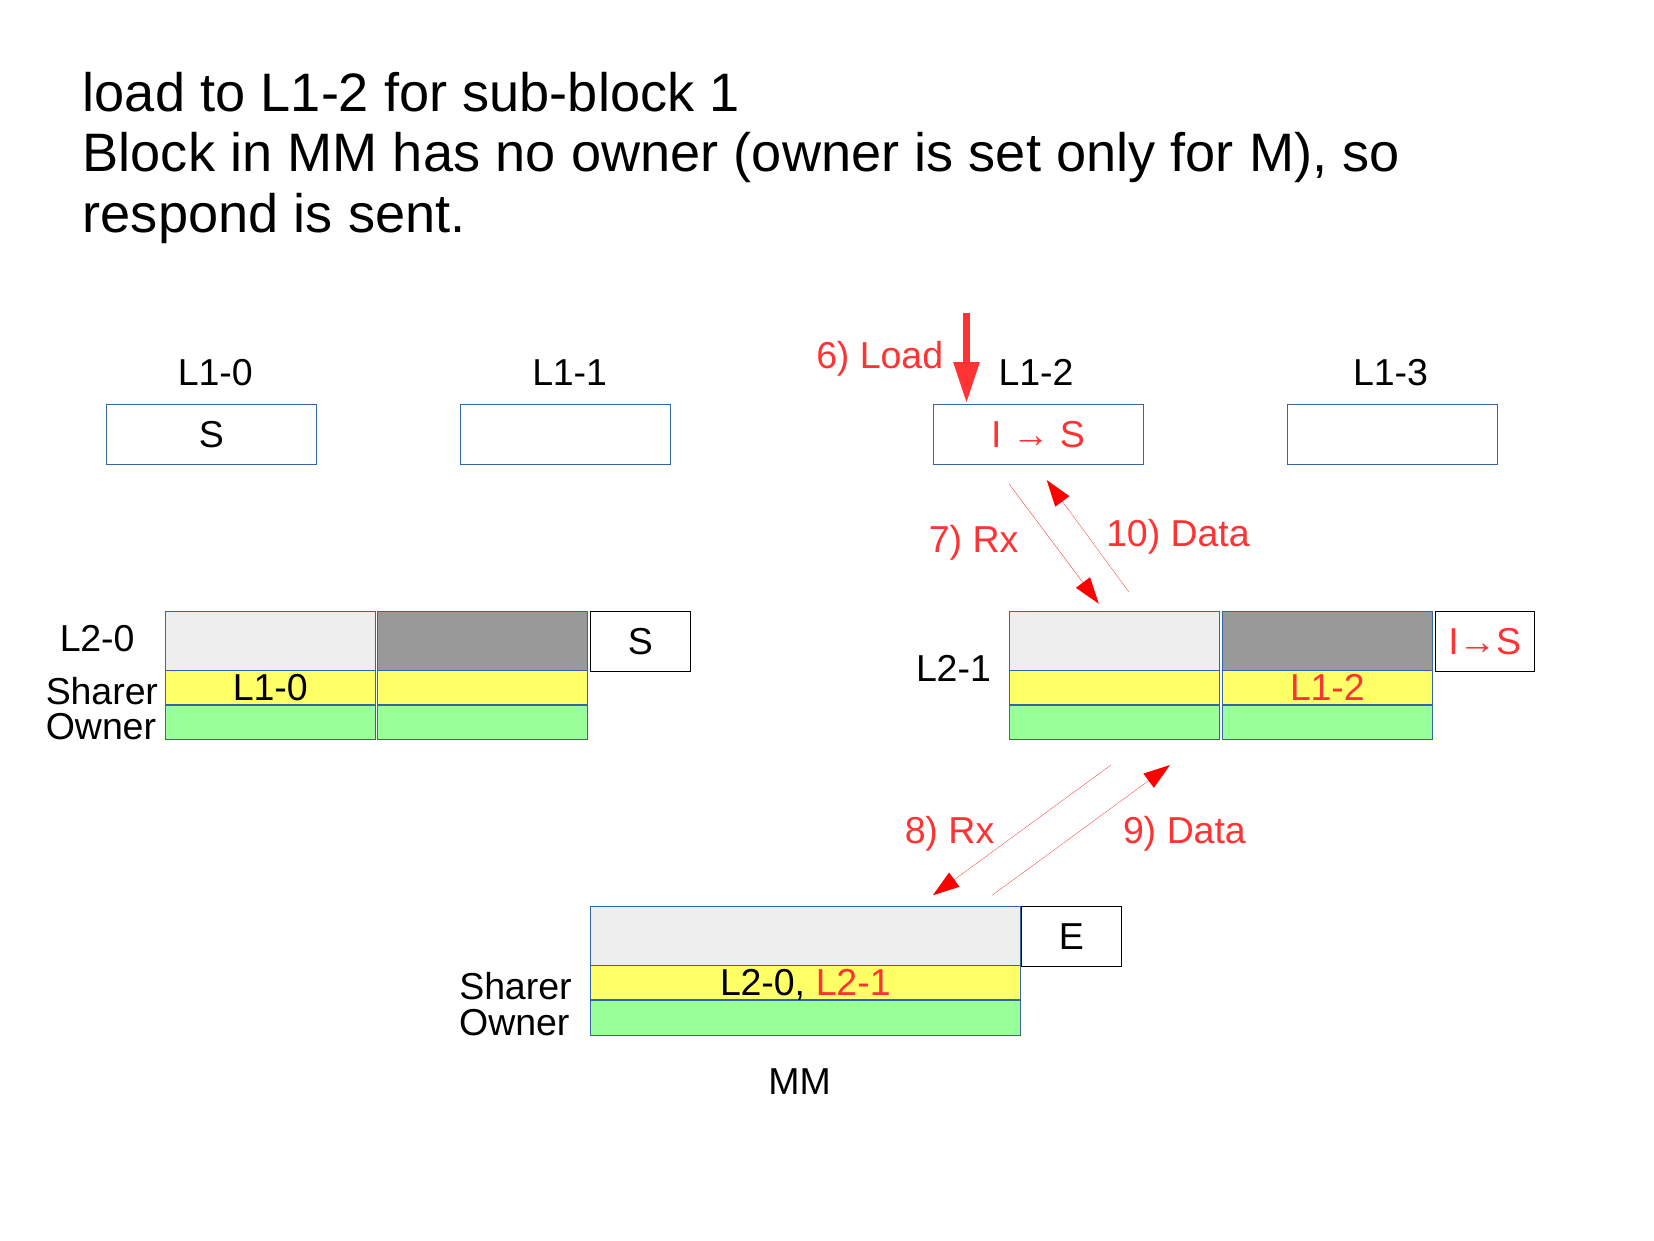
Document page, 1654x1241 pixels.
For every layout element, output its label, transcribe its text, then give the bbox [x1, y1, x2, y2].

text_box [590, 1000, 1021, 1036]
text_box [1009, 611, 1220, 740]
text_box L1-0 [163, 344, 299, 402]
text_box I → S [933, 404, 1144, 465]
text_box [377, 611, 588, 740]
text_box 7) Rx [914, 510, 1035, 568]
text_box Owner [444, 1016, 585, 1051]
text_box [174, 611, 376, 670]
text_box L1-2 [983, 344, 1119, 402]
text_box L1-0 [174, 670, 376, 705]
text_box 9) Data [1108, 802, 1293, 860]
text_box L1-1 [517, 344, 653, 402]
text_box 10) Data [1091, 505, 1276, 562]
text_box [171, 705, 376, 740]
text_box [590, 906, 1021, 965]
text_box Sharer [31, 662, 174, 720]
text_box Sharer [444, 958, 587, 1016]
text_box [1287, 404, 1498, 465]
text_box [1222, 611, 1433, 670]
text_box [1222, 705, 1433, 740]
text_box L2-1 [901, 639, 1037, 697]
title load to L1-2 for sub-block 1 Block in MM has no owner (owner is set only for M), so respond is sent. [82, 49, 1571, 257]
text_box L1-3 [1338, 344, 1474, 402]
text_box L2-0, L2-1 [590, 965, 1021, 1000]
text_box 8) Rx [889, 802, 1010, 860]
text_box L2-0 [45, 610, 181, 668]
text_box 6) Load [801, 327, 961, 385]
text_box Owner [31, 720, 171, 756]
text_box MM [753, 1053, 889, 1111]
text_box E [1021, 906, 1122, 967]
text_box S [590, 611, 691, 672]
text_box L1-2 [1222, 670, 1433, 705]
text_box S [106, 404, 317, 465]
text_box I→S [1435, 611, 1535, 672]
text_box [460, 404, 671, 465]
